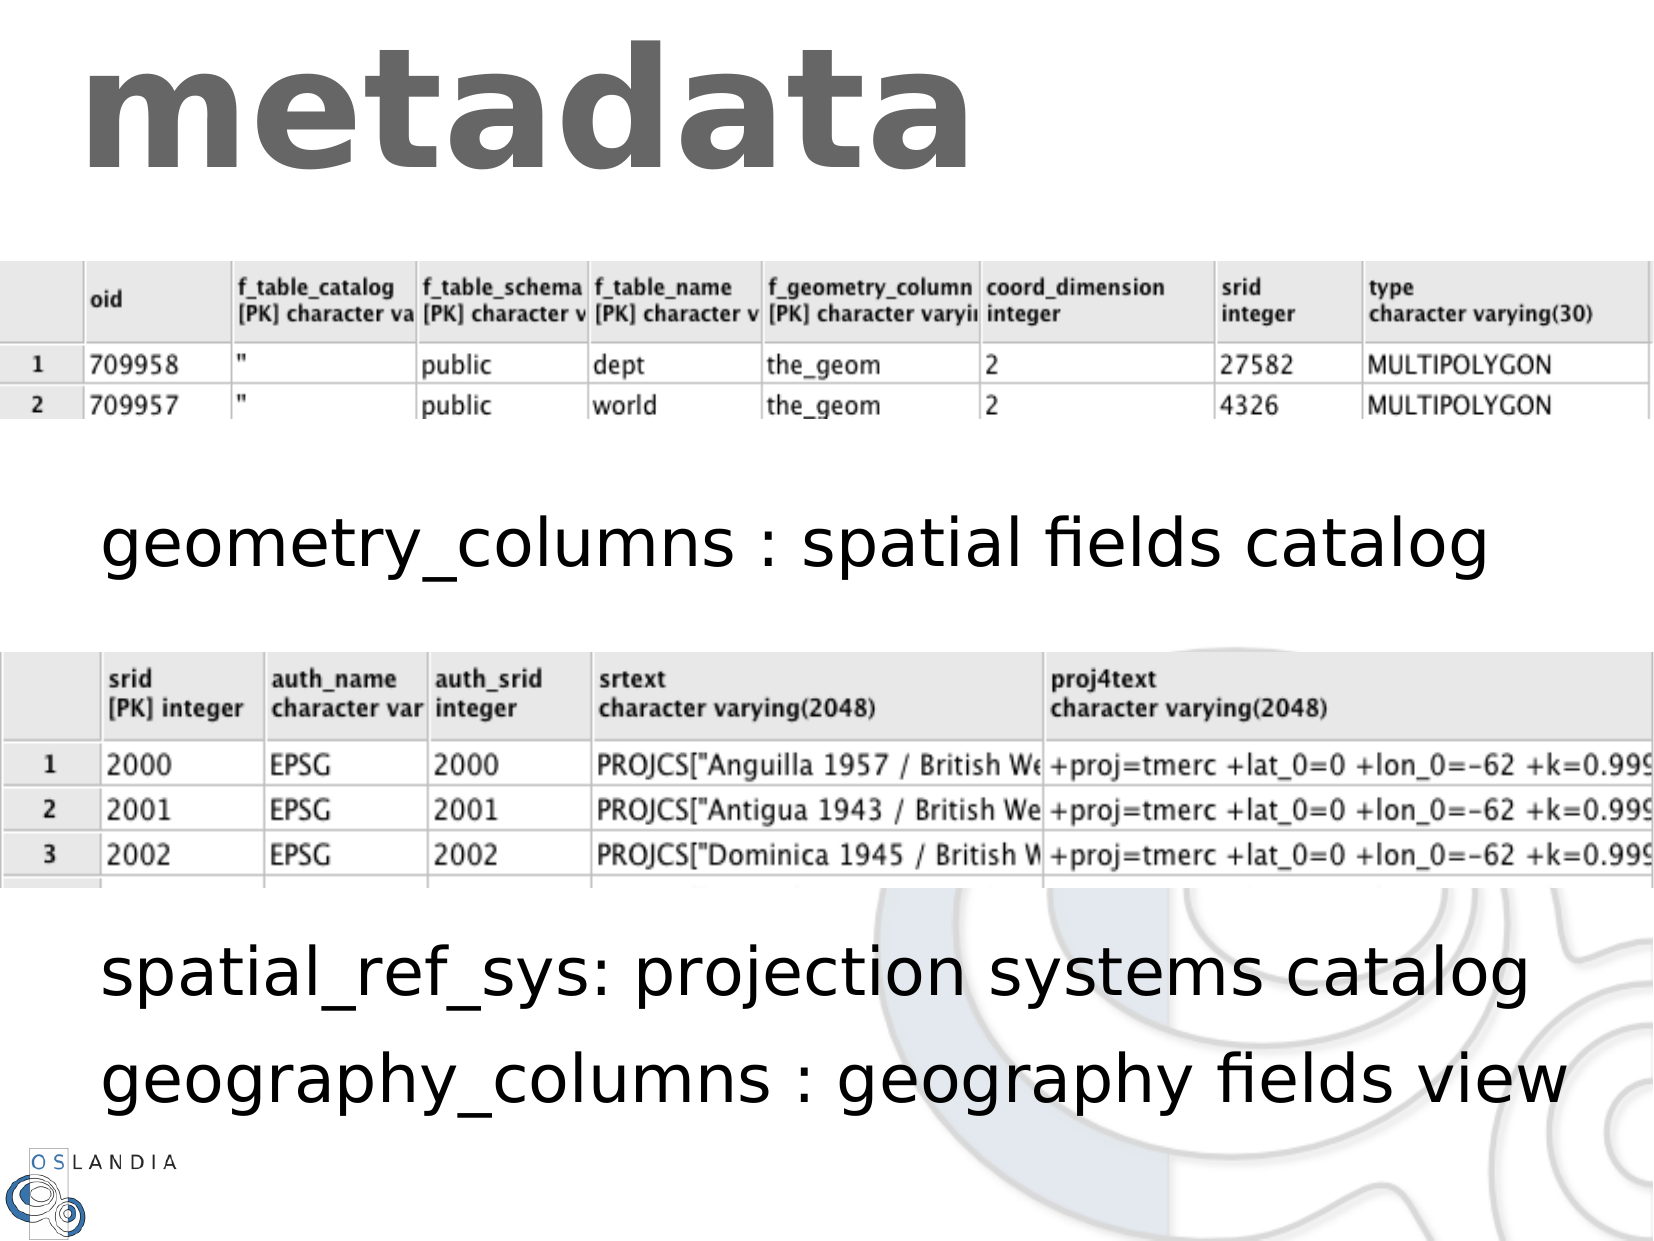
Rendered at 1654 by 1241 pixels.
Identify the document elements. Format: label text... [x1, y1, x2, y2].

list geometry_columns : spatial fields catalog spatial_ref_sys: projection systems catalog geography_columns : geography fields view [29, 419, 1595, 652]
title metadata [76, 12, 1565, 207]
picture [0, 0, 1654, 1241]
list geometry_columns : spatial fields catalog spatial_ref_sys: projection systems catalog geography_columns : geography fields view [29, 888, 1595, 1119]
